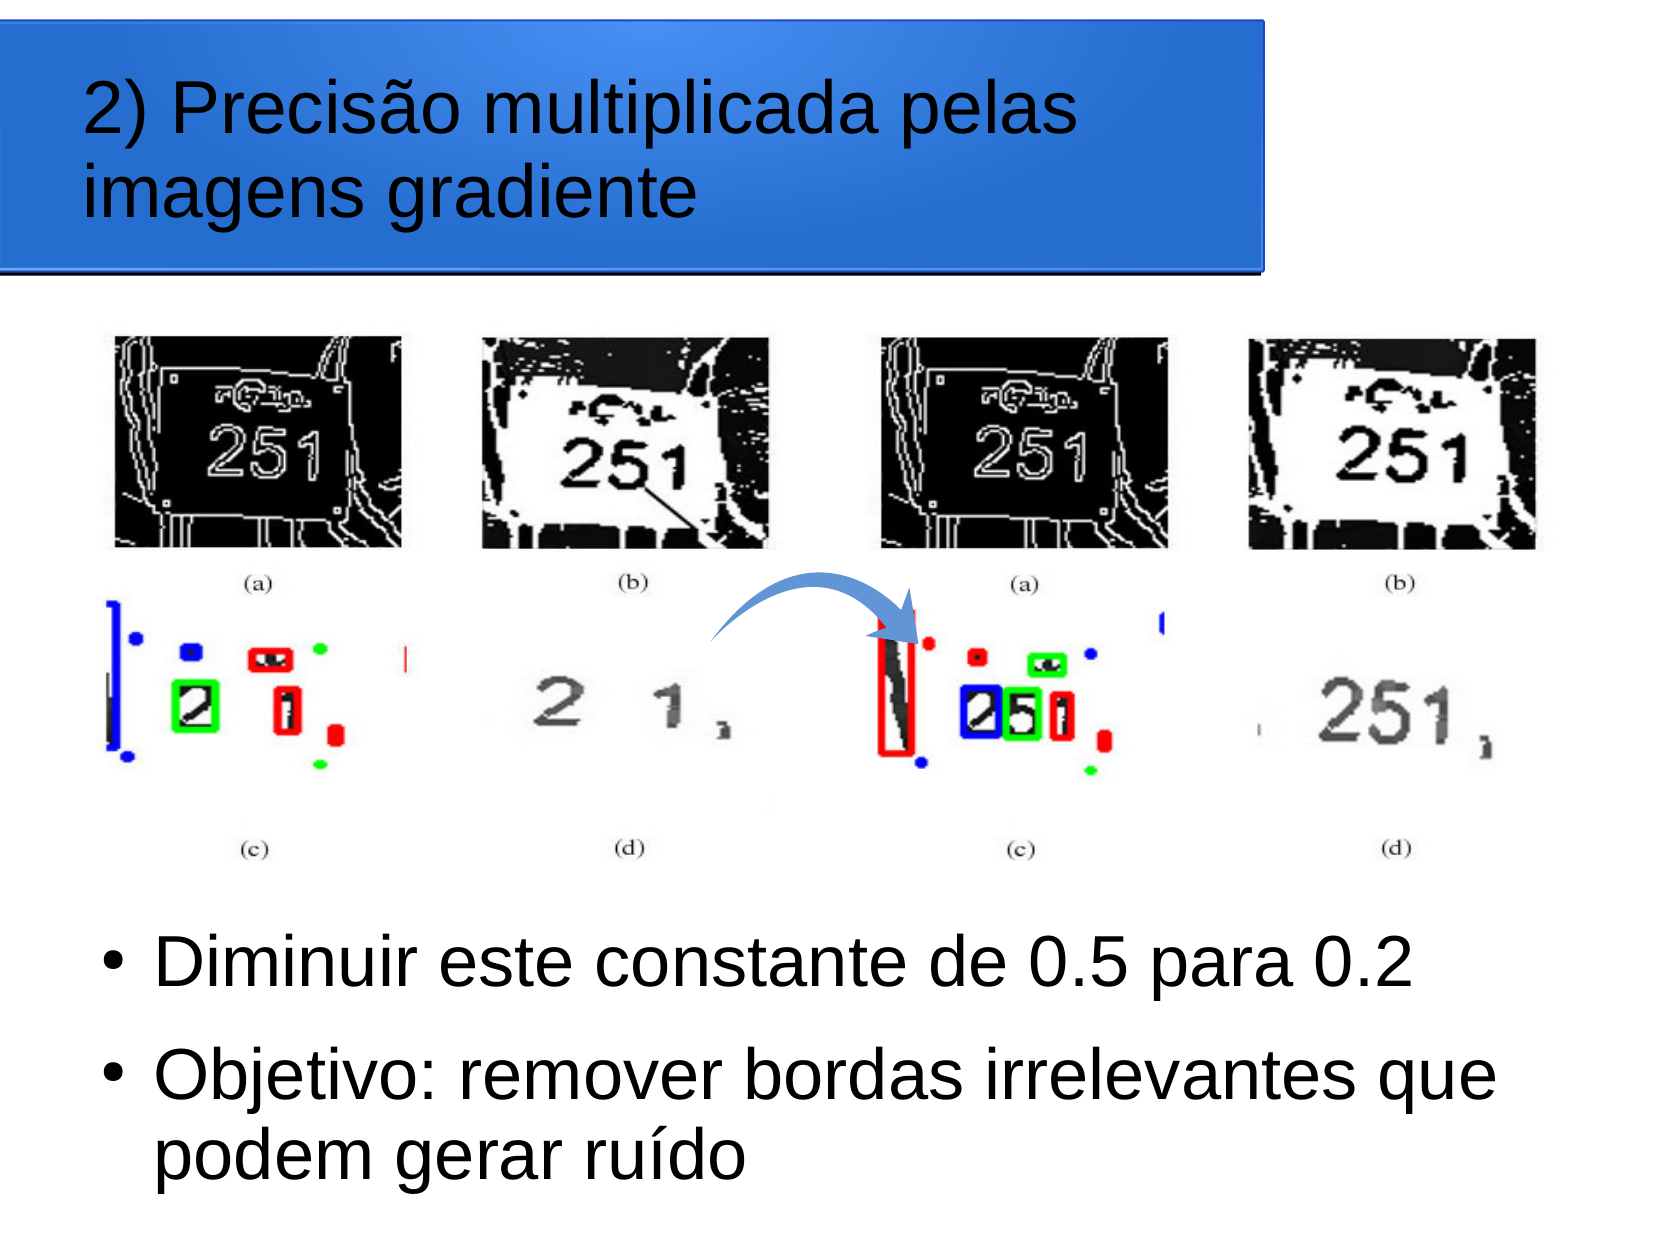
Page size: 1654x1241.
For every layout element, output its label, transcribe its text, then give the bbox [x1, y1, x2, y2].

title 2) Precisão multiplicada pelas imagens gradiente [82, 47, 1235, 252]
list Diminuir este constante de 0.5 para 0.2 Objetivo: remover bordas irrelevantes que podem gerar ruído [82, 921, 1571, 1229]
picture [82, 299, 1571, 898]
